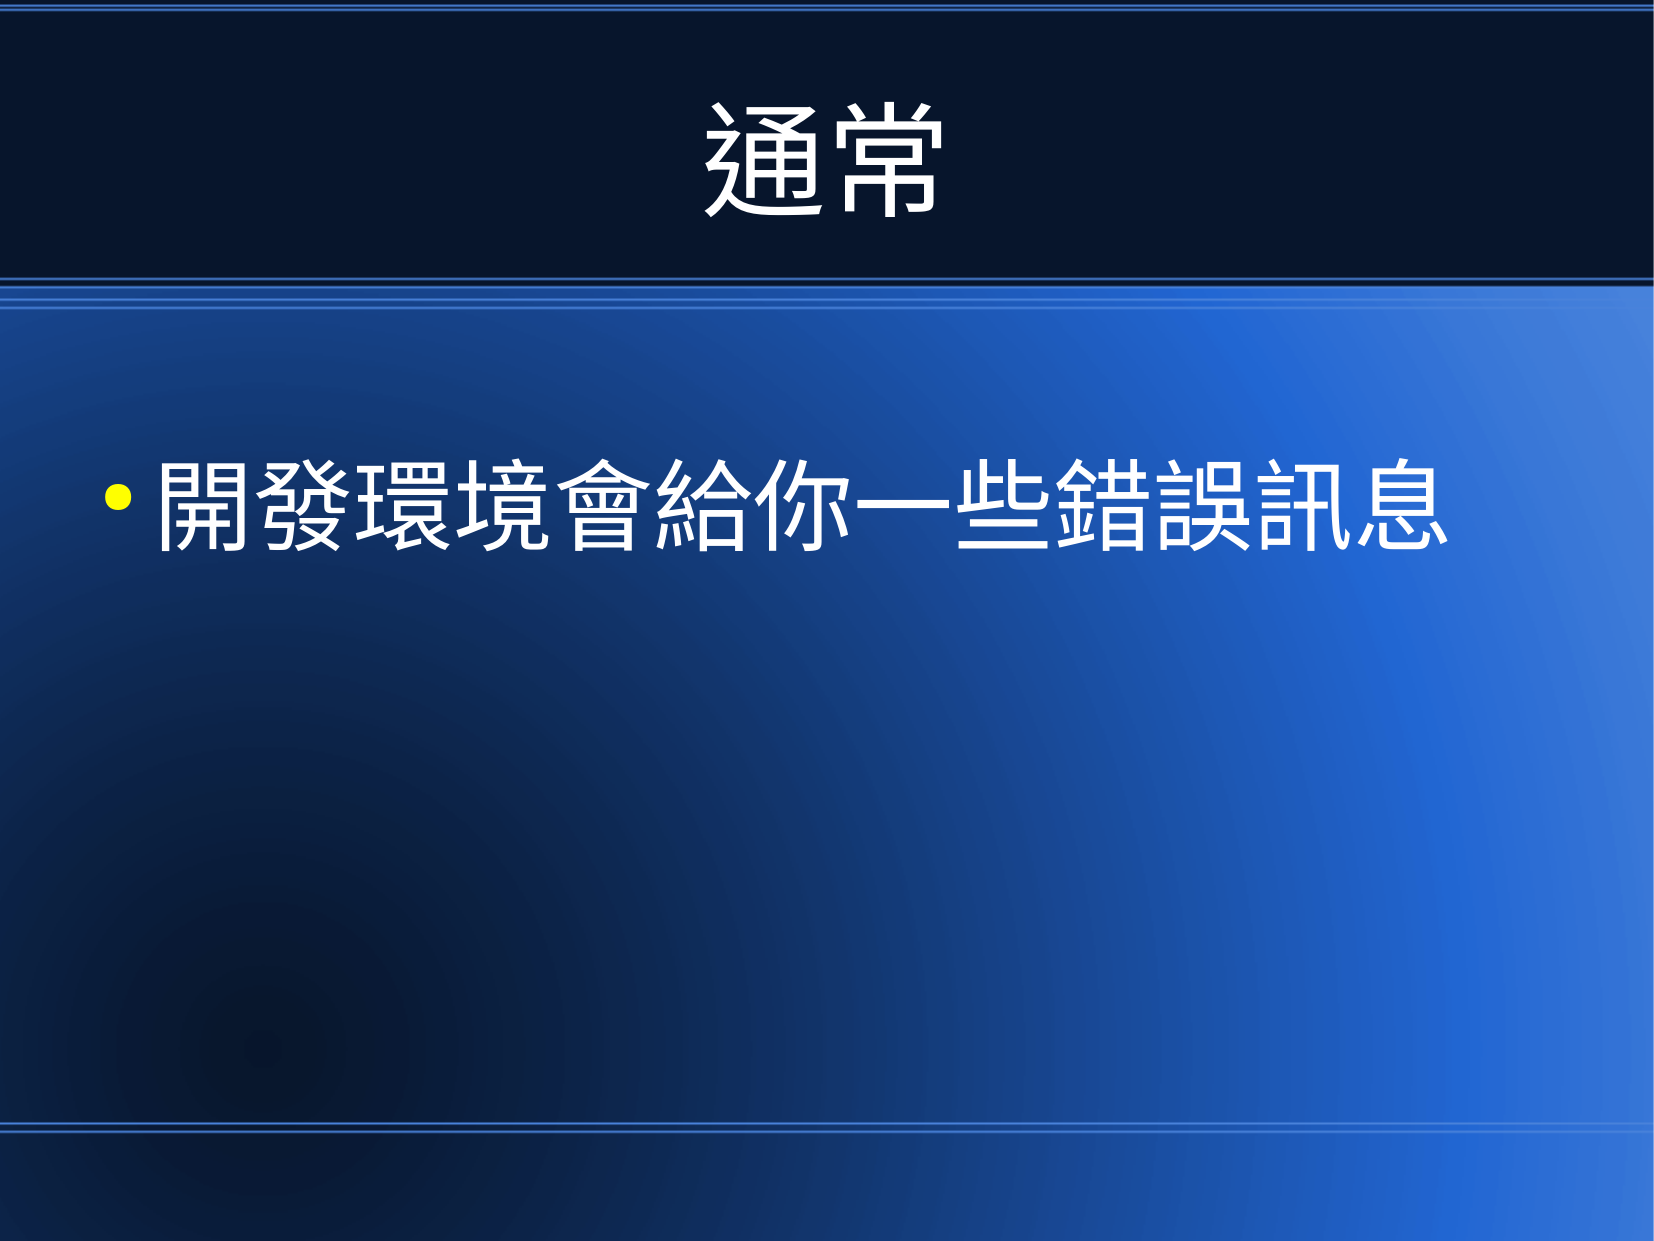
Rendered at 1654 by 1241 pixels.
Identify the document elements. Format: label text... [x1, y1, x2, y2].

picture [0, 0, 1654, 1241]
list 開發環境會給你一些錯誤訊息 [82, 355, 1571, 1241]
title 通常 [82, 49, 1571, 257]
